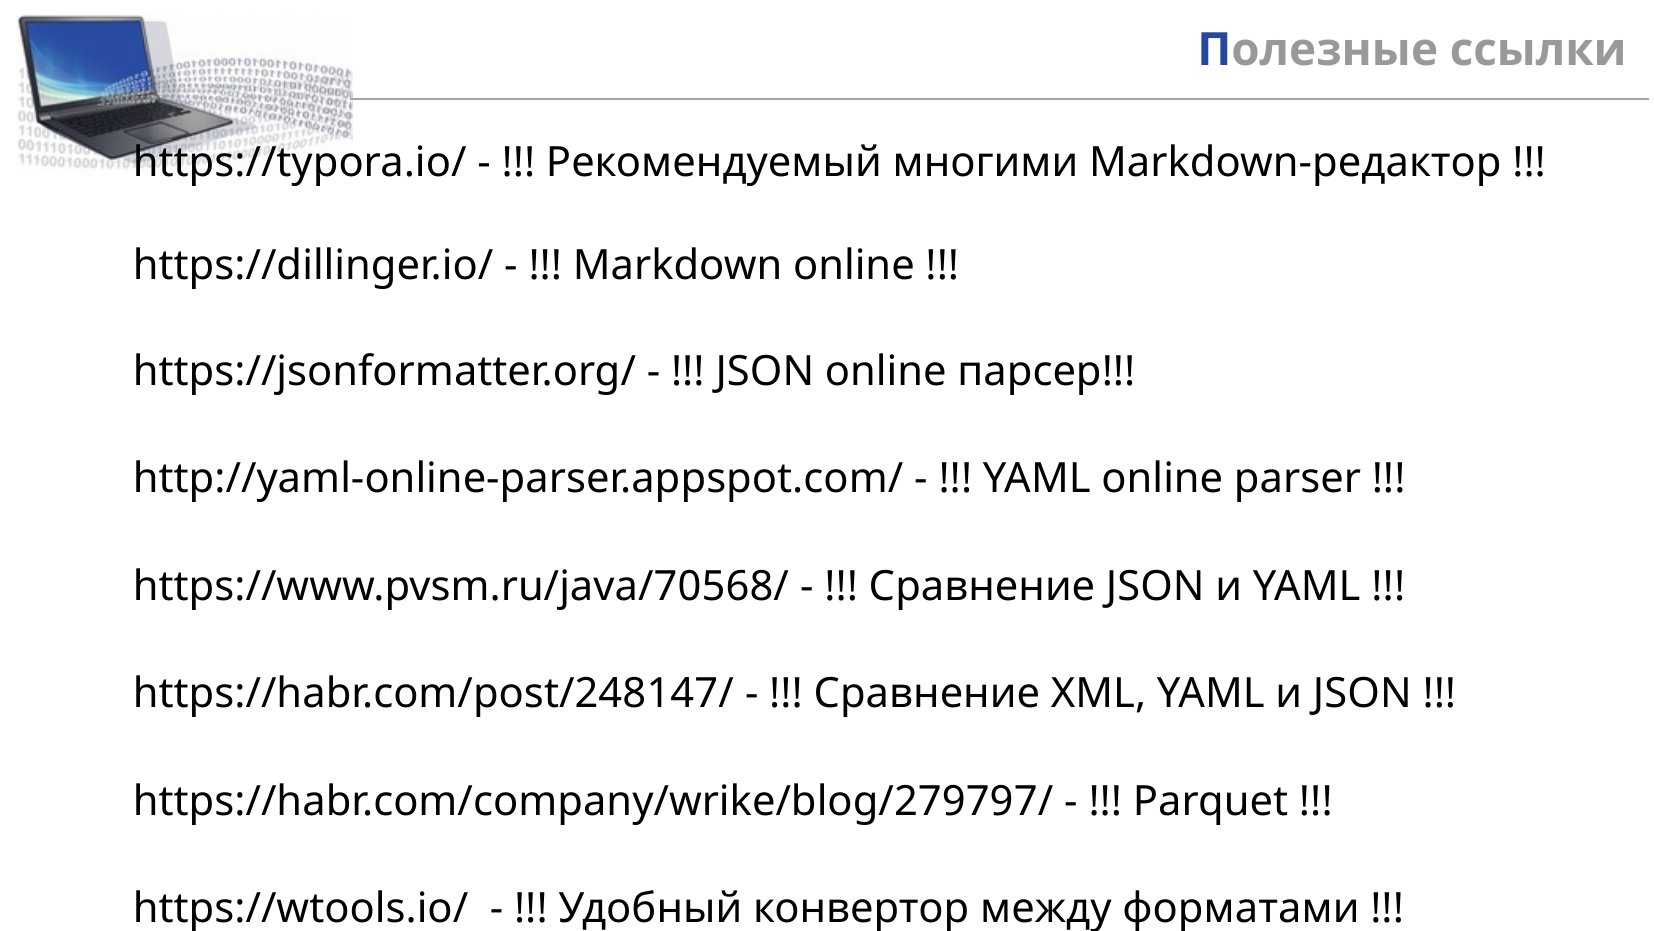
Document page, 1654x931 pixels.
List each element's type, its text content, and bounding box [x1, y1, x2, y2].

text_box https://typora.io/ - !!! Рекомендуемый многими Markdown-редактор !!! https://dillinger.io/ - !!! Markdown online !!! https://jsonformatter.org/ - !!! JSON online парсер!!! http://yaml-online-parser.appspot.com/ - !!! YAML online parser !!! https://www.pvsm.ru/java/70568/ - !!! Сравнение JSON и YAML !!! https://habr.com/post/248147/ - !!! Сравнение XML, YAML и JSON !!! https://habr.com/company/wrike/blog/279797/ - !!! Parquet !!! https://wtools.io/ - !!! Удобный конвертор между форматами !!! https://onlinejsontools.com/ - !!! Ещё один конвертор !!! [118, 124, 1619, 931]
title Полезные ссылки [318, 0, 1654, 101]
picture [16, 14, 353, 171]
